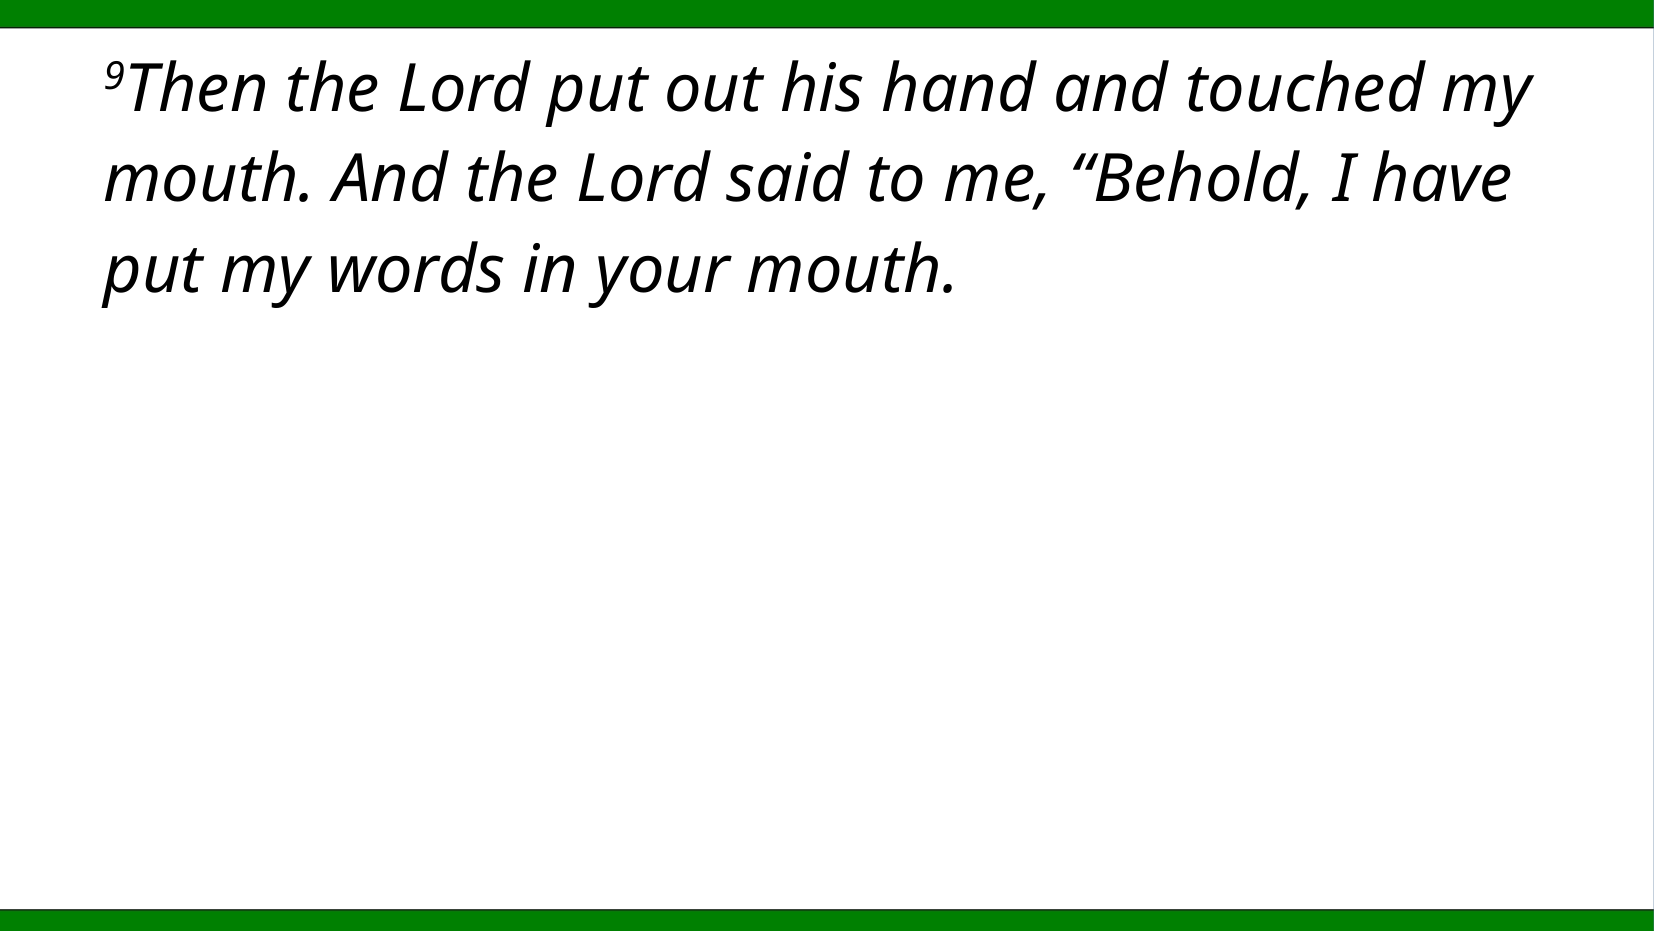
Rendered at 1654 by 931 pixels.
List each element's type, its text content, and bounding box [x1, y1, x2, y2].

picture [0, 0, 1654, 931]
text_box 9Then the Lord put out his hand and touched my mouth. And the Lord said to me, “Behold, I have put my words in your mouth. [88, 32, 1574, 346]
